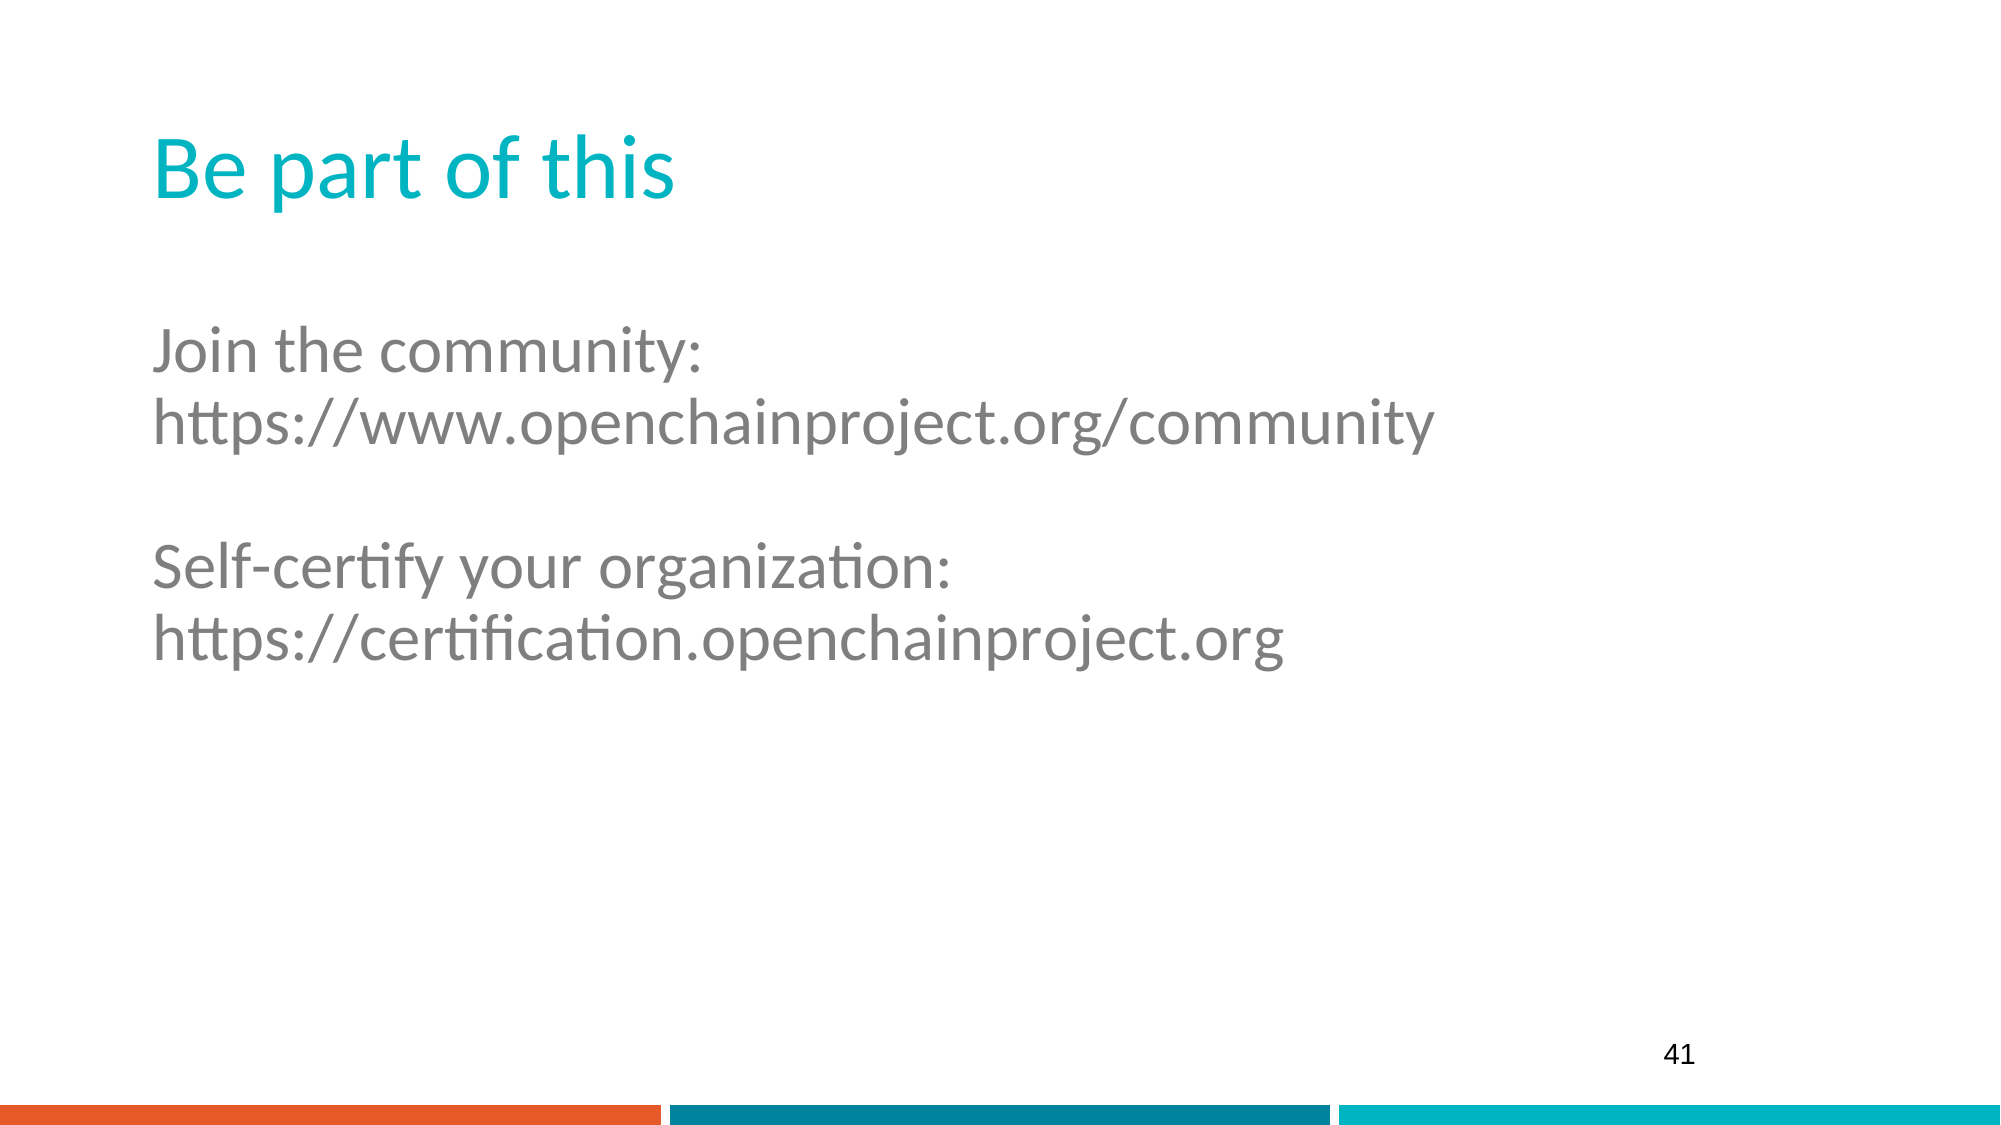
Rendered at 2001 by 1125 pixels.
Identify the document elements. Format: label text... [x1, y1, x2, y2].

title Be part of this [137, 59, 1863, 278]
text_box 41 [1648, 1022, 1863, 1083]
list Join the community: https://www.openchainproject.org/community Self-certify your organization: https://certification.openchainproject.org [137, 299, 1863, 928]
